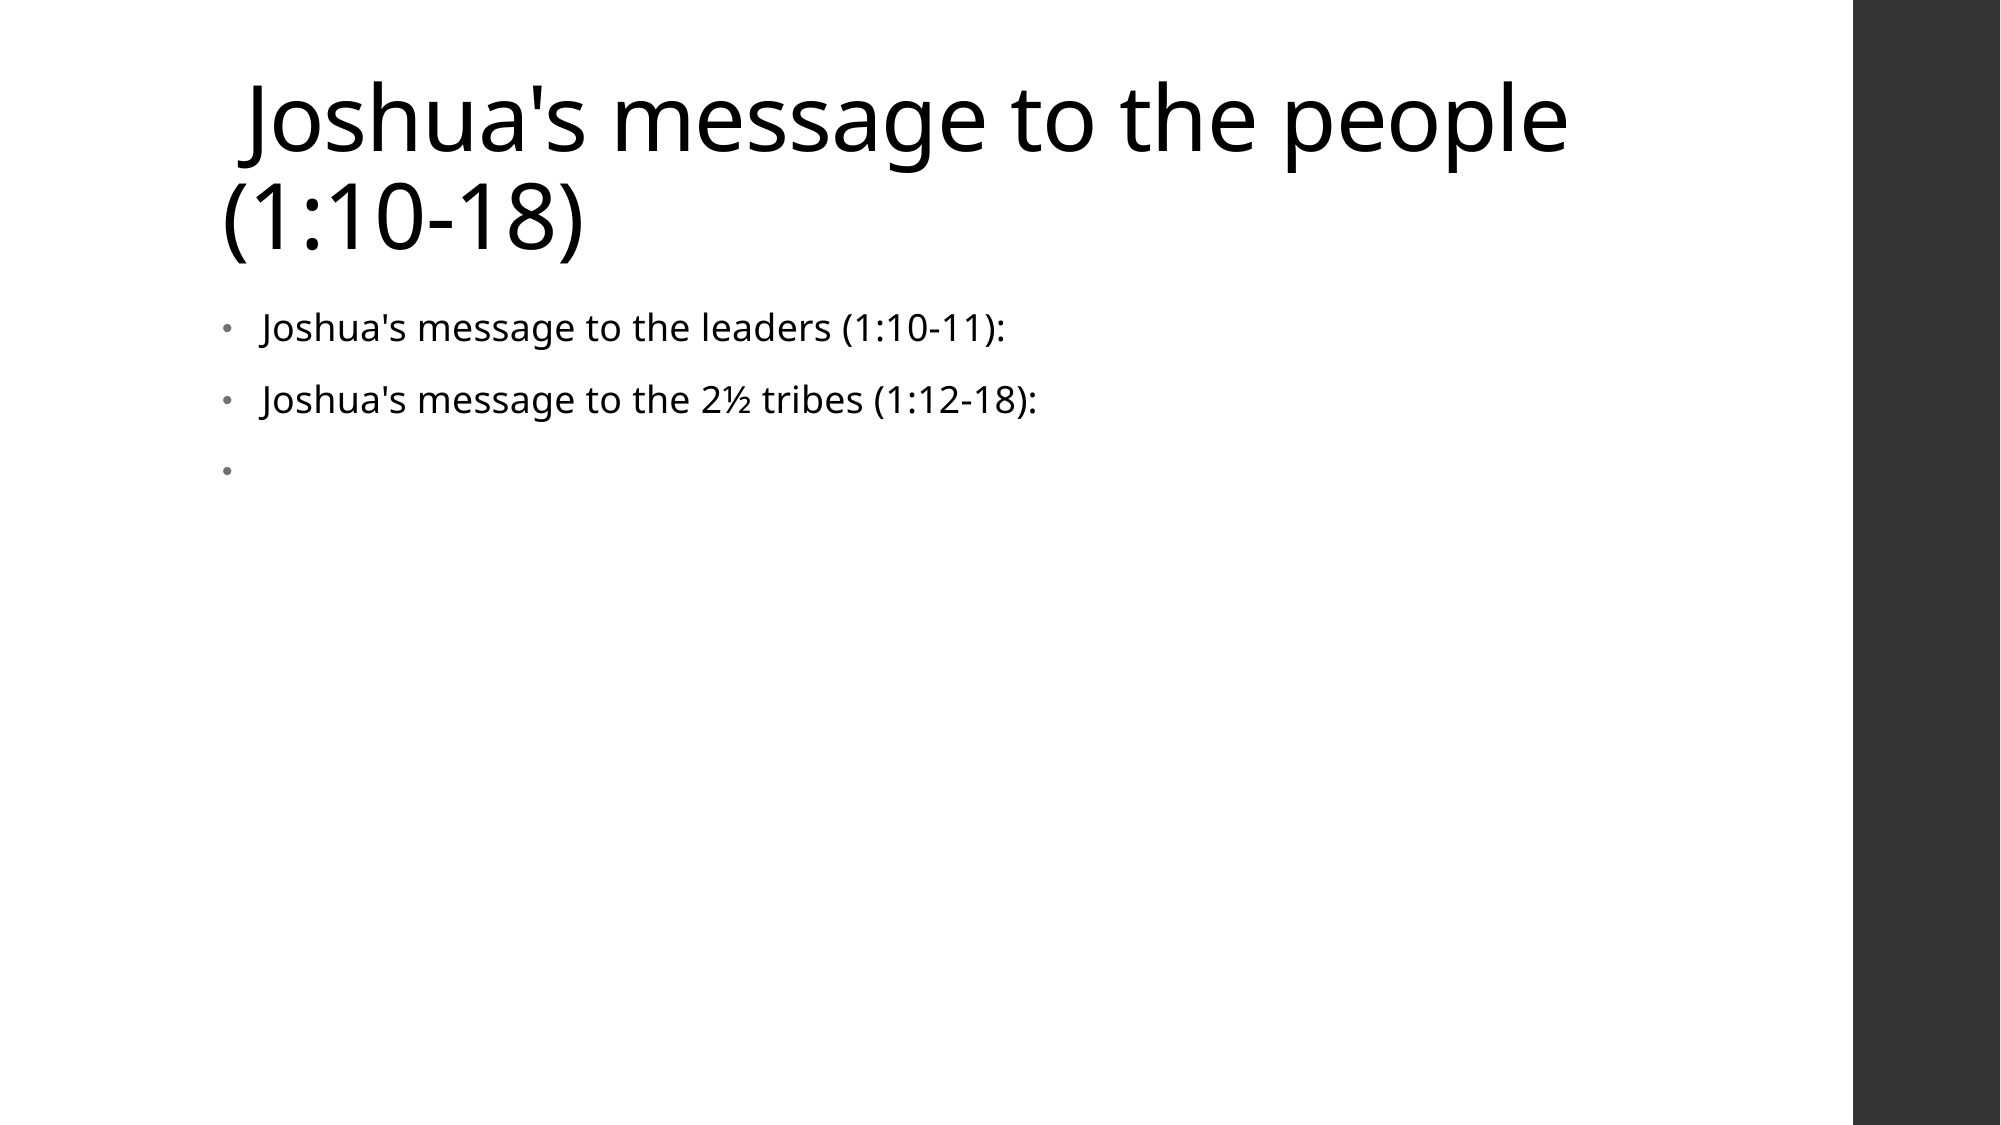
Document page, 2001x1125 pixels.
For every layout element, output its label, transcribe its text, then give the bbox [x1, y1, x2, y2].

title Joshua's message to the people (1:10-18) [206, 60, 1797, 278]
list Joshua's message to the leaders (1:10-11): Joshua's message to the 2½ tribes (1:12-18): [206, 299, 1617, 1014]
